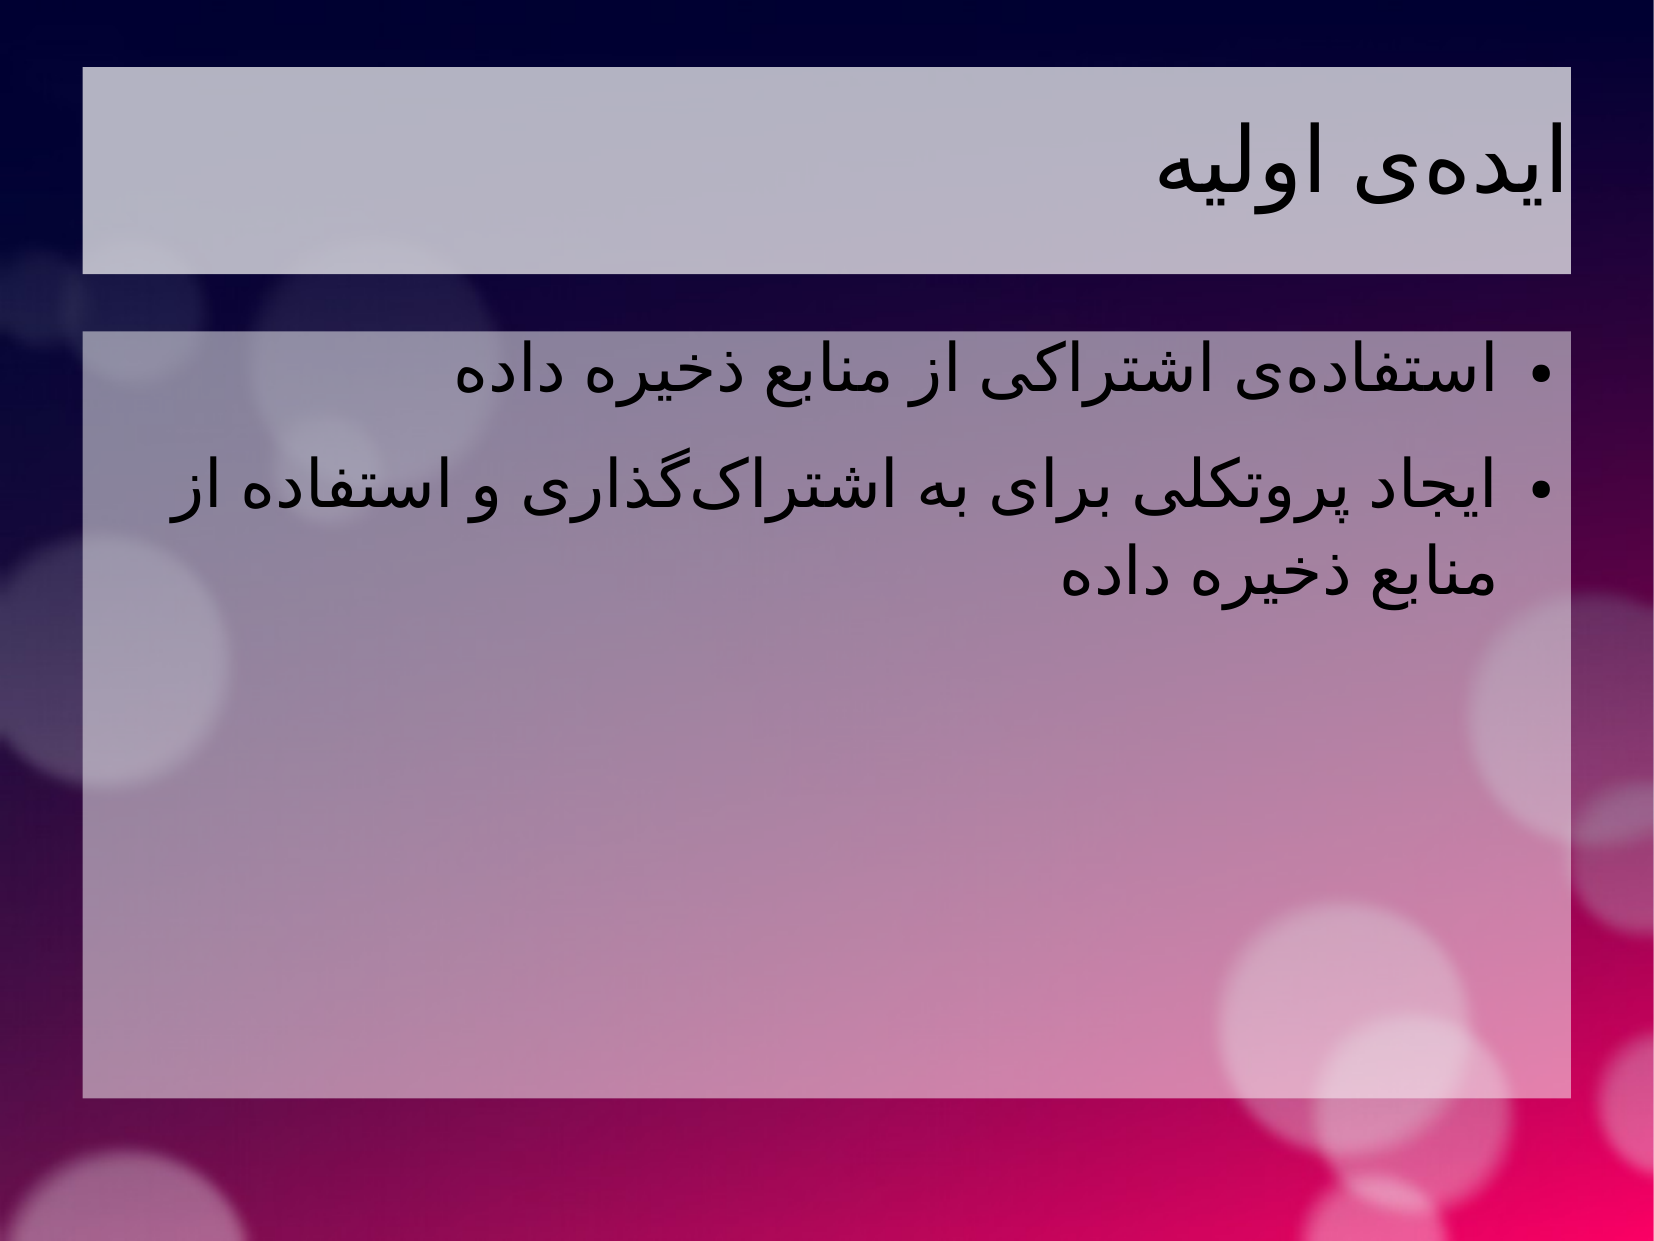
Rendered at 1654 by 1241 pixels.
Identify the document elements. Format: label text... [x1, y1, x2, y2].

picture [0, 0, 1654, 1241]
list استفاده‌ی اشتراکی از منابع ذخیره داده ایجاد پروتکلی برای به اشتراک‌گذاری و استفاده از منابع ذخیره داده [82, 331, 1571, 1099]
title ایده‌ی اولیه [82, 67, 1571, 275]
